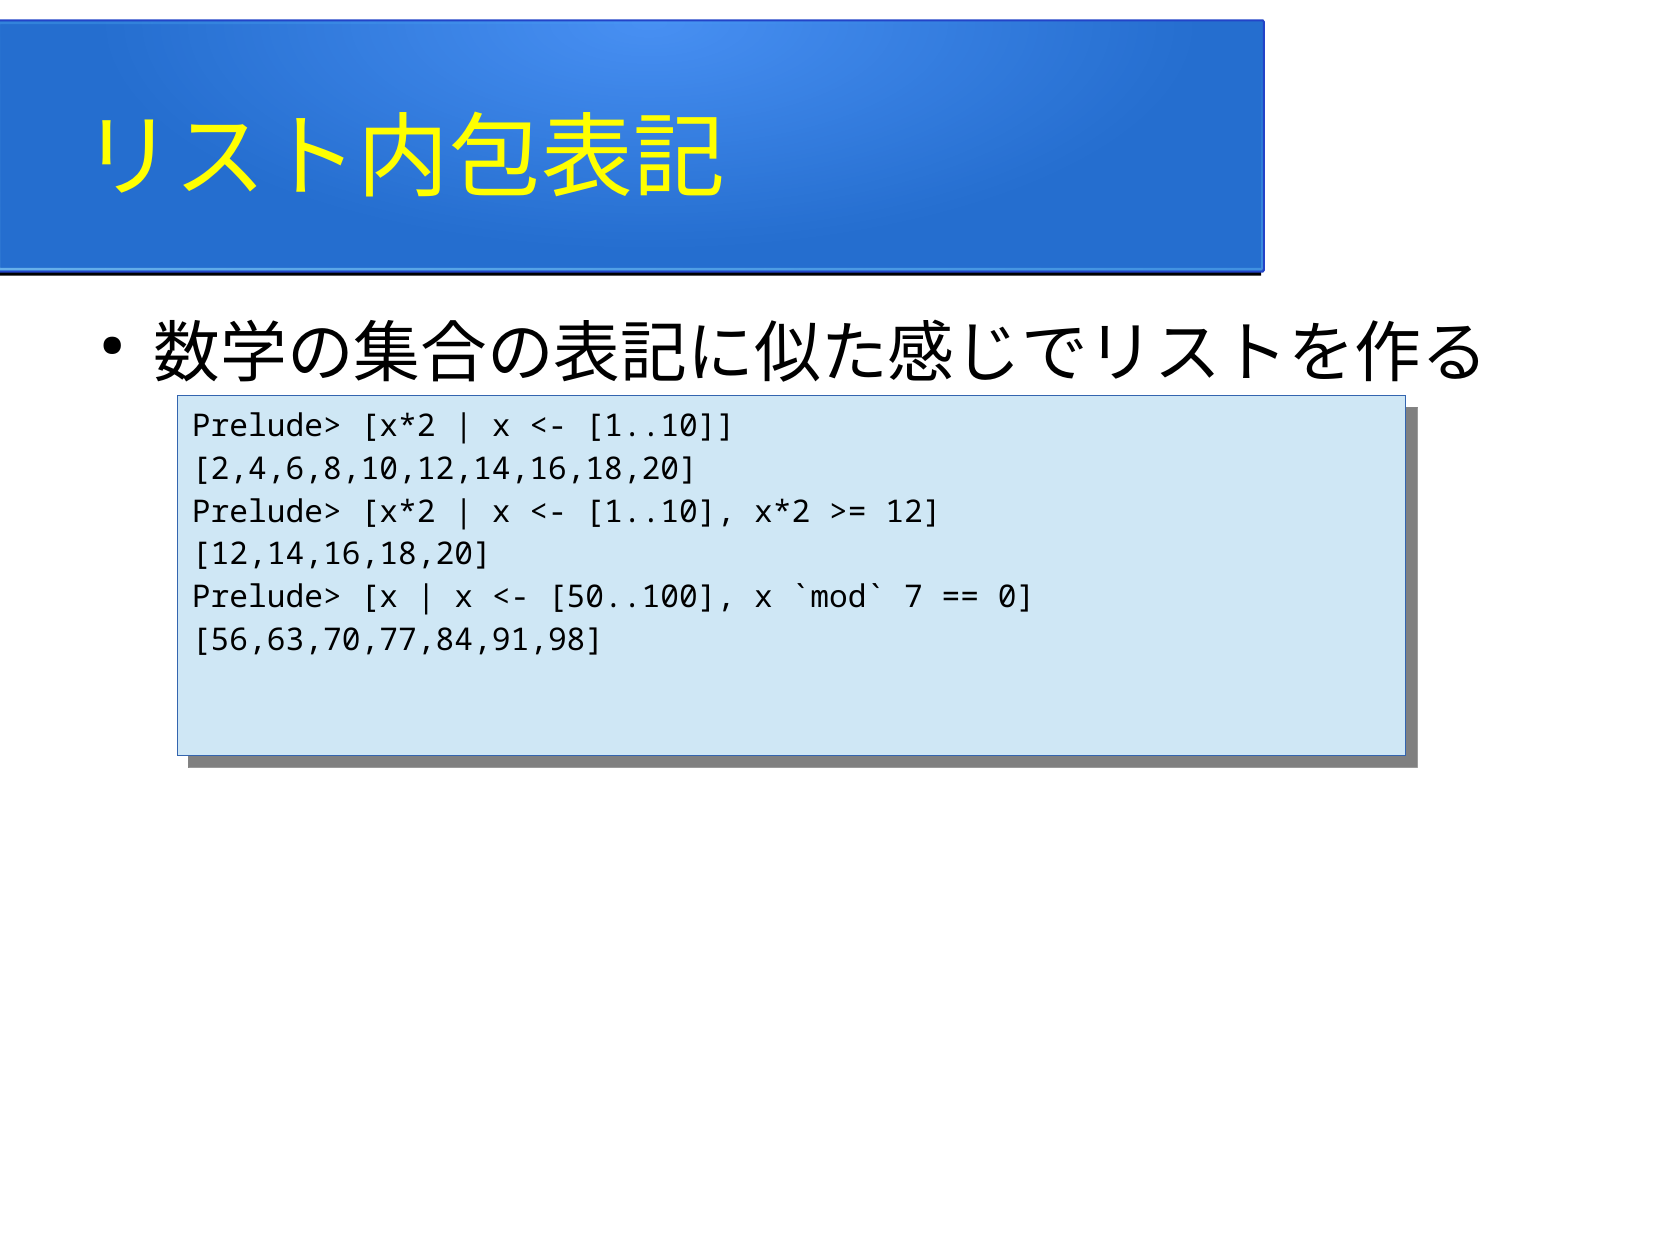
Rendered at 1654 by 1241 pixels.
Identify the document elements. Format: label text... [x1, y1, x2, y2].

title リスト内包表記 [82, 47, 1235, 252]
list 数学の集合の表記に似た感じでリストを作る [82, 299, 1571, 1019]
text_box Prelude> [x*2 | x <- [1..10]] [2,4,6,8,10,12,14,16,18,20] Prelude> [x*2 | x <- [1..10], x*2 >= 12] [12,14,16,18,20] Prelude> [x | x <- [50..100], x `mod` 7 == 0] [56,63,70,77,84,91,98] [177, 395, 1406, 756]
